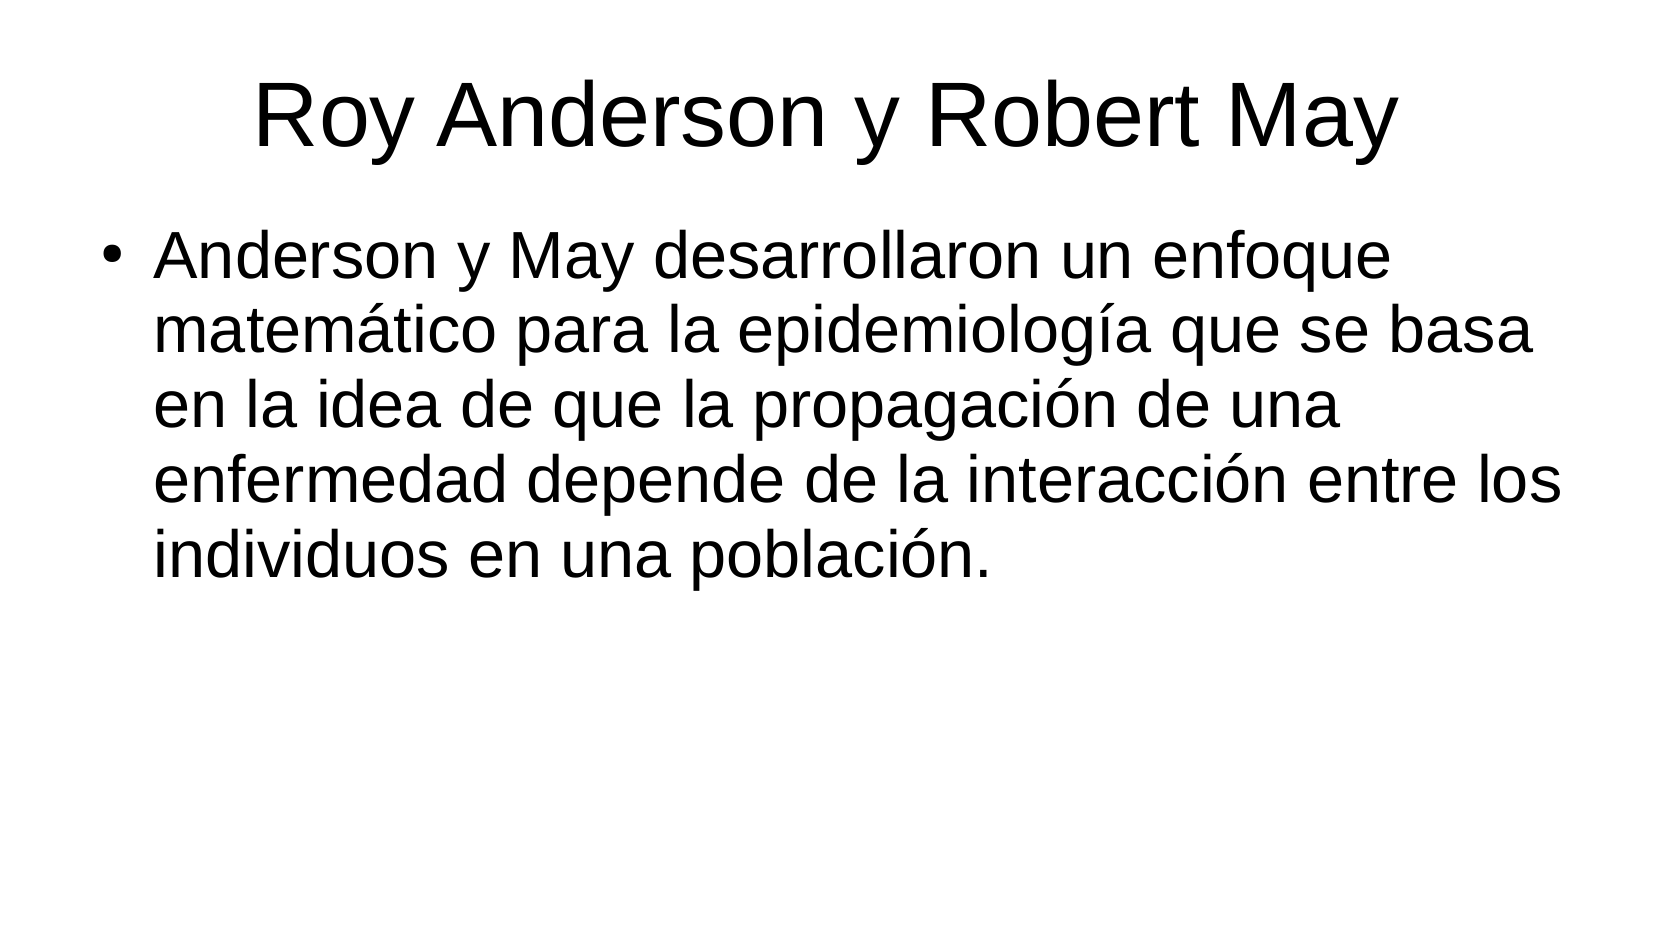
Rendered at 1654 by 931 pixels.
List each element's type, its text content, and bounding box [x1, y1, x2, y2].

list Anderson y May desarrollaron un enfoque matemático para la epidemiología que se basa en la idea de que la propagación de una enfermedad depende de la interacción entre los individuos en una población. [82, 217, 1571, 758]
title Roy Anderson y Robert May [82, 37, 1571, 193]
